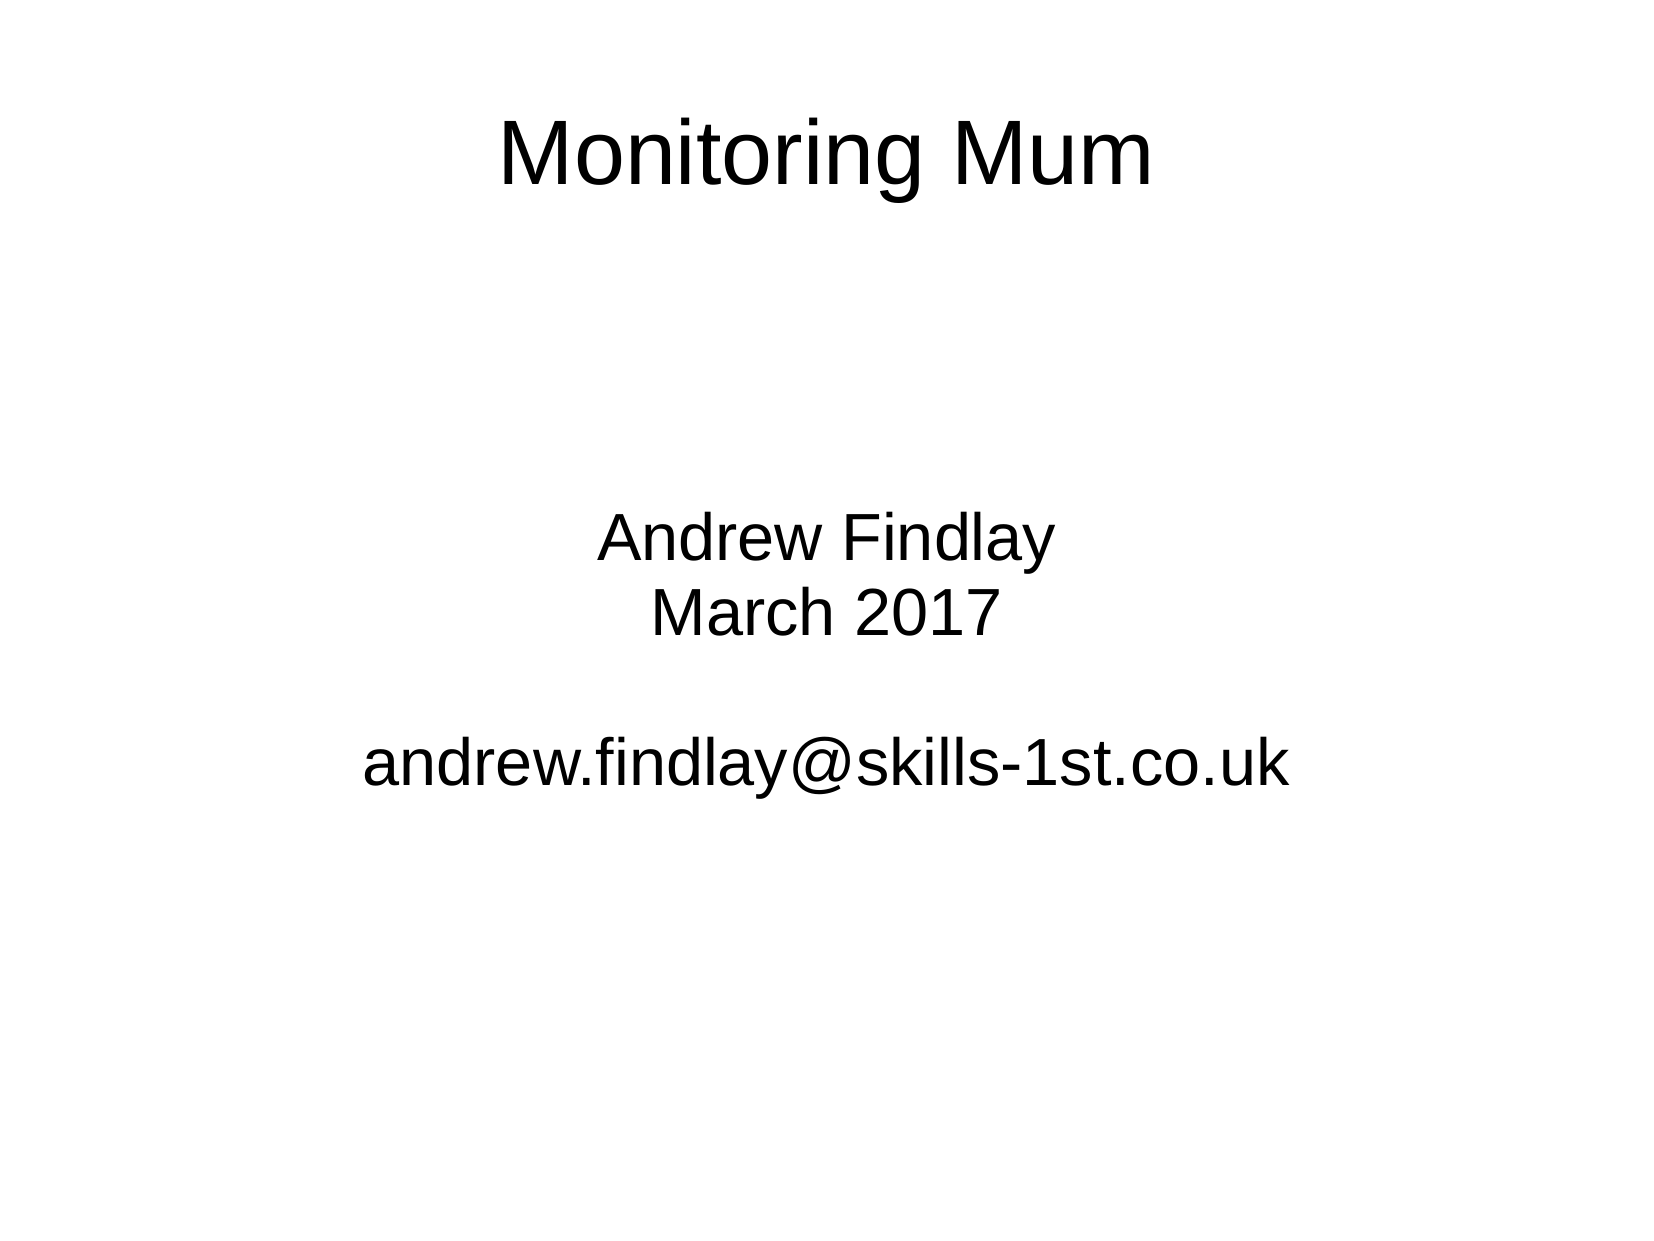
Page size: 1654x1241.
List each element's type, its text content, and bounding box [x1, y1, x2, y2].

subtitle Andrew Findlay March 2017 andrew.findlay@skills-1st.co.uk [82, 290, 1571, 1010]
title Monitoring Mum [82, 49, 1571, 257]
